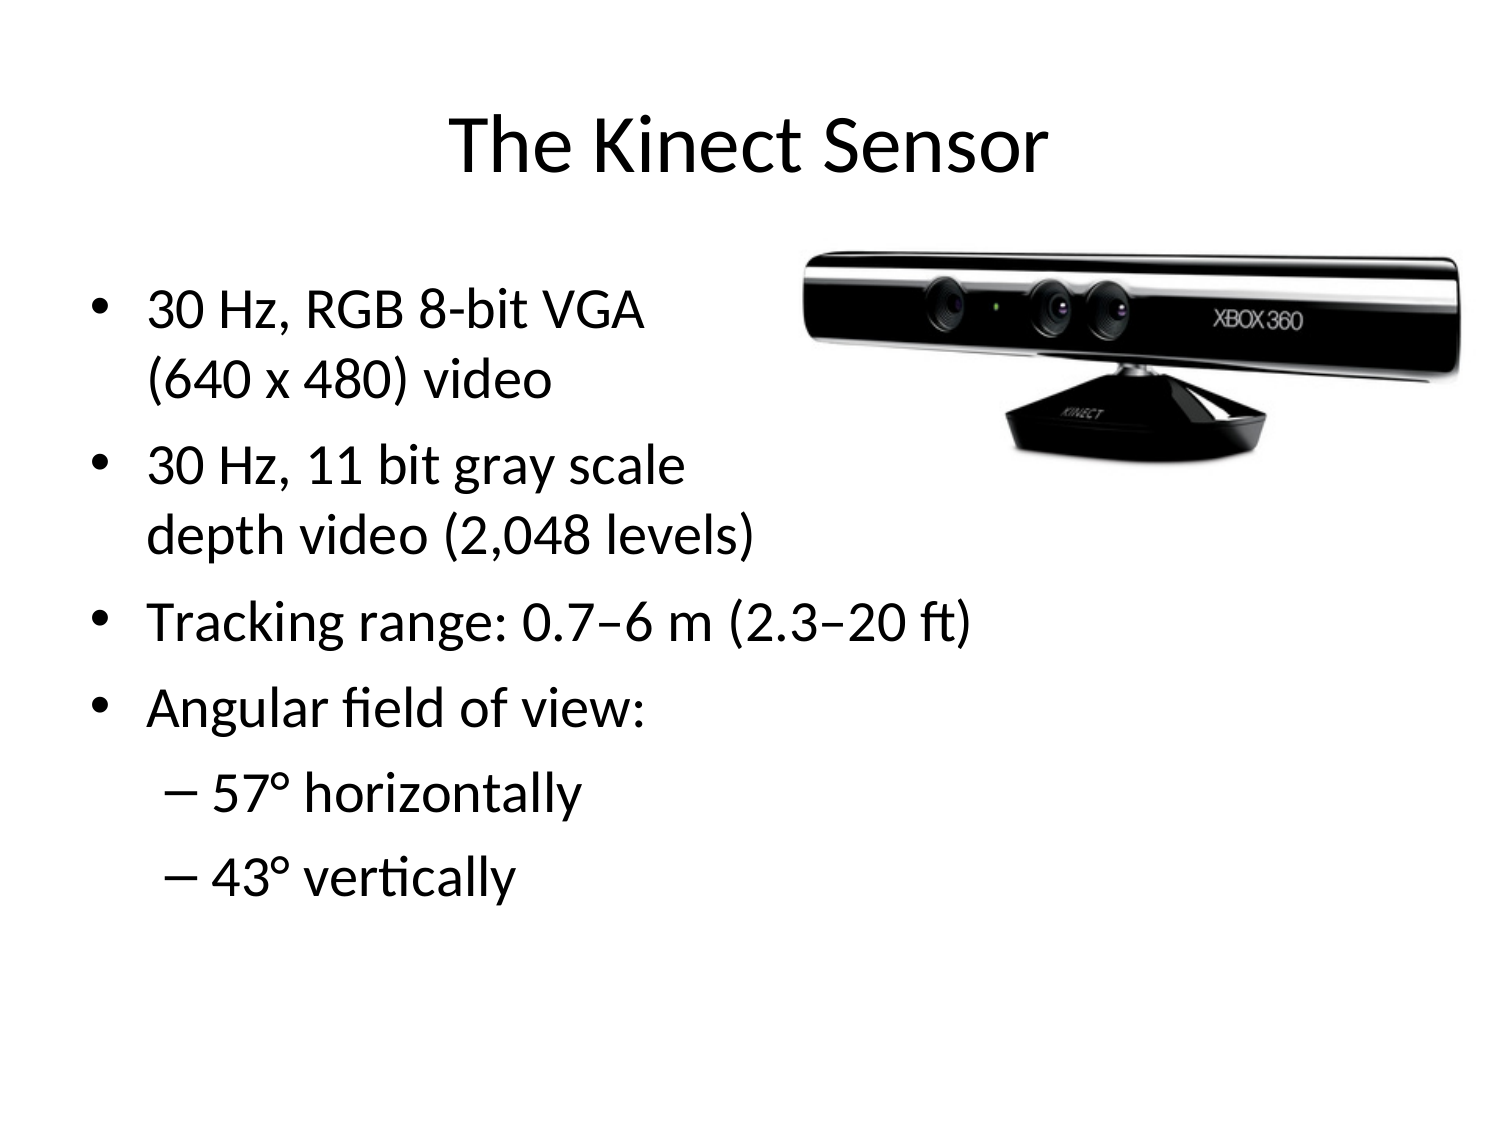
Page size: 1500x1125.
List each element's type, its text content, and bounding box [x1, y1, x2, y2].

list 30 Hz, RGB 8-bit VGA (640 x 480) video 30 Hz, 11 bit gray scale depth video (2,048 levels) Tracking range: 0.7–6 m (2.3–20 ft) Angular field of view: 57° horizontally 43° vertically [75, 262, 1426, 1005]
title The Kinect Sensor [75, 45, 1426, 233]
picture [787, 228, 1491, 488]
